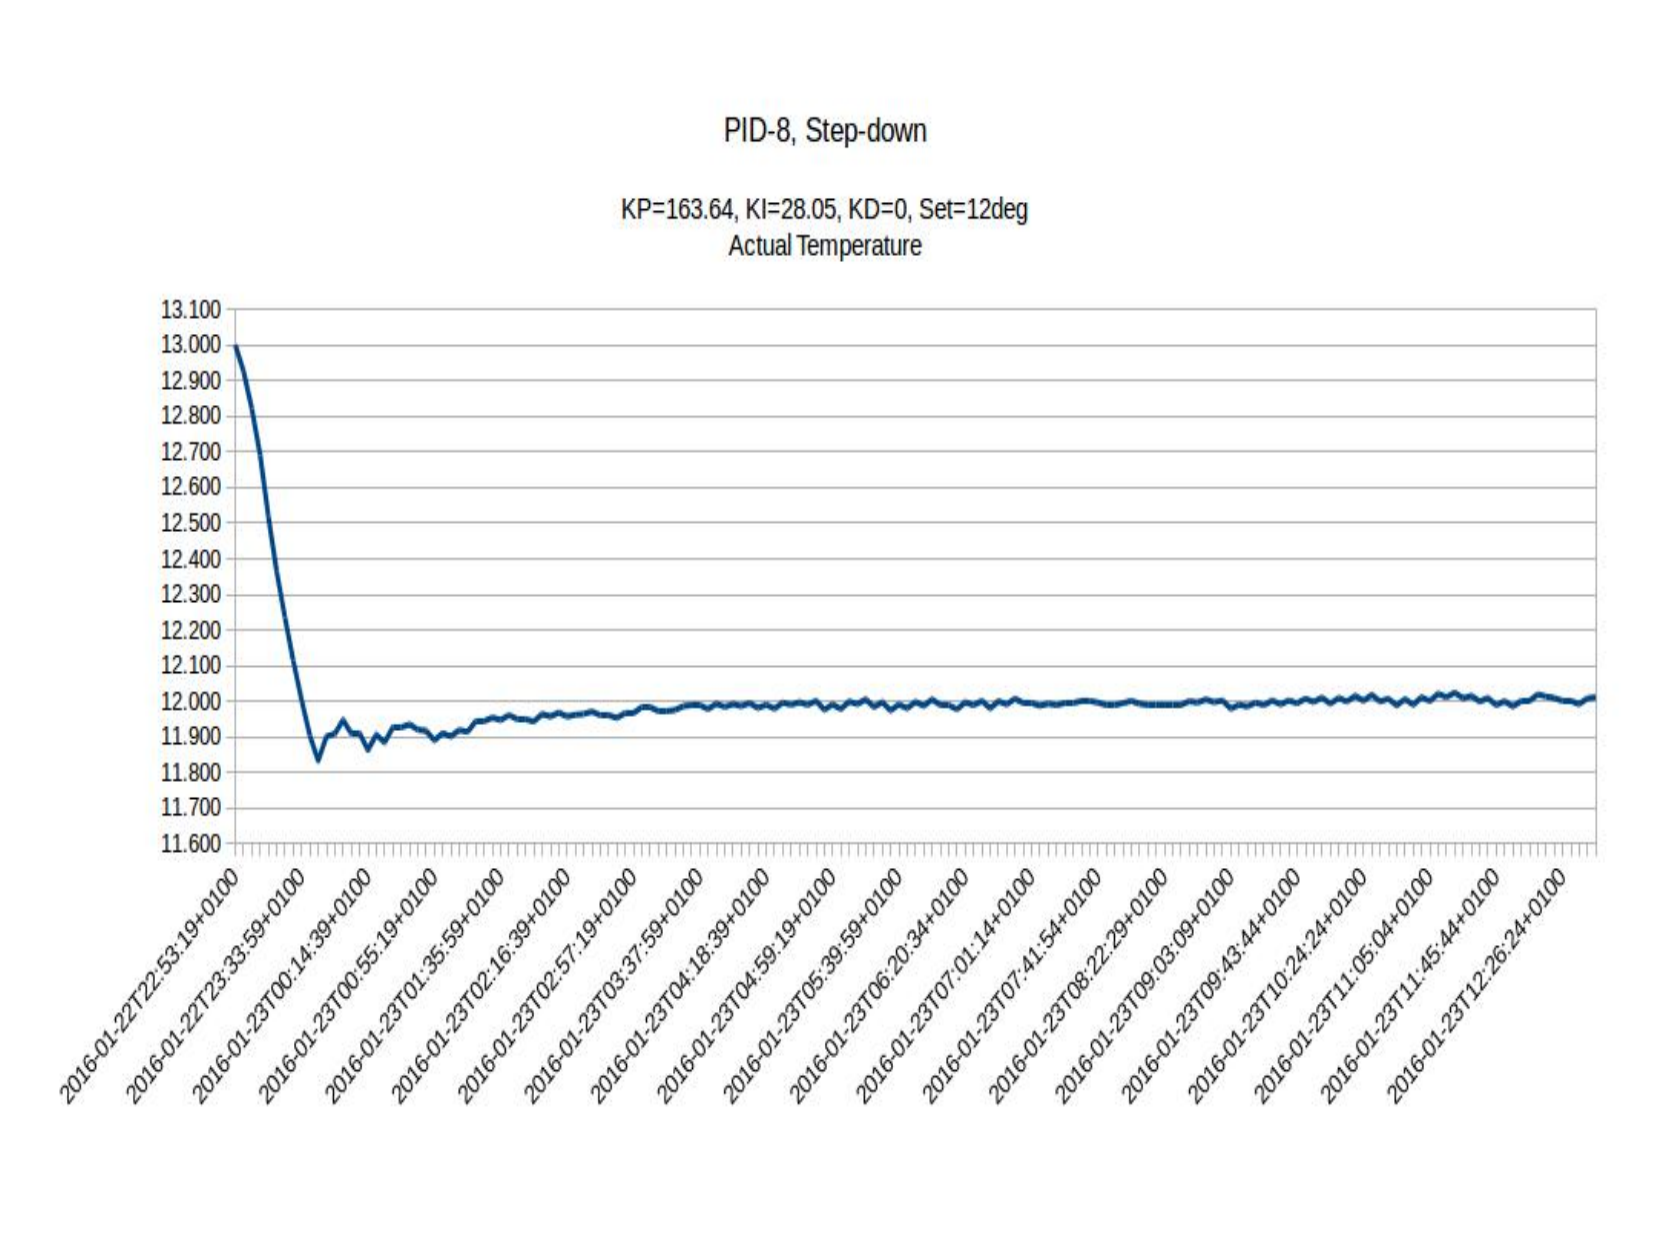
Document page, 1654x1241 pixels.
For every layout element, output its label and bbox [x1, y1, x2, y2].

picture [23, 67, 1628, 1133]
